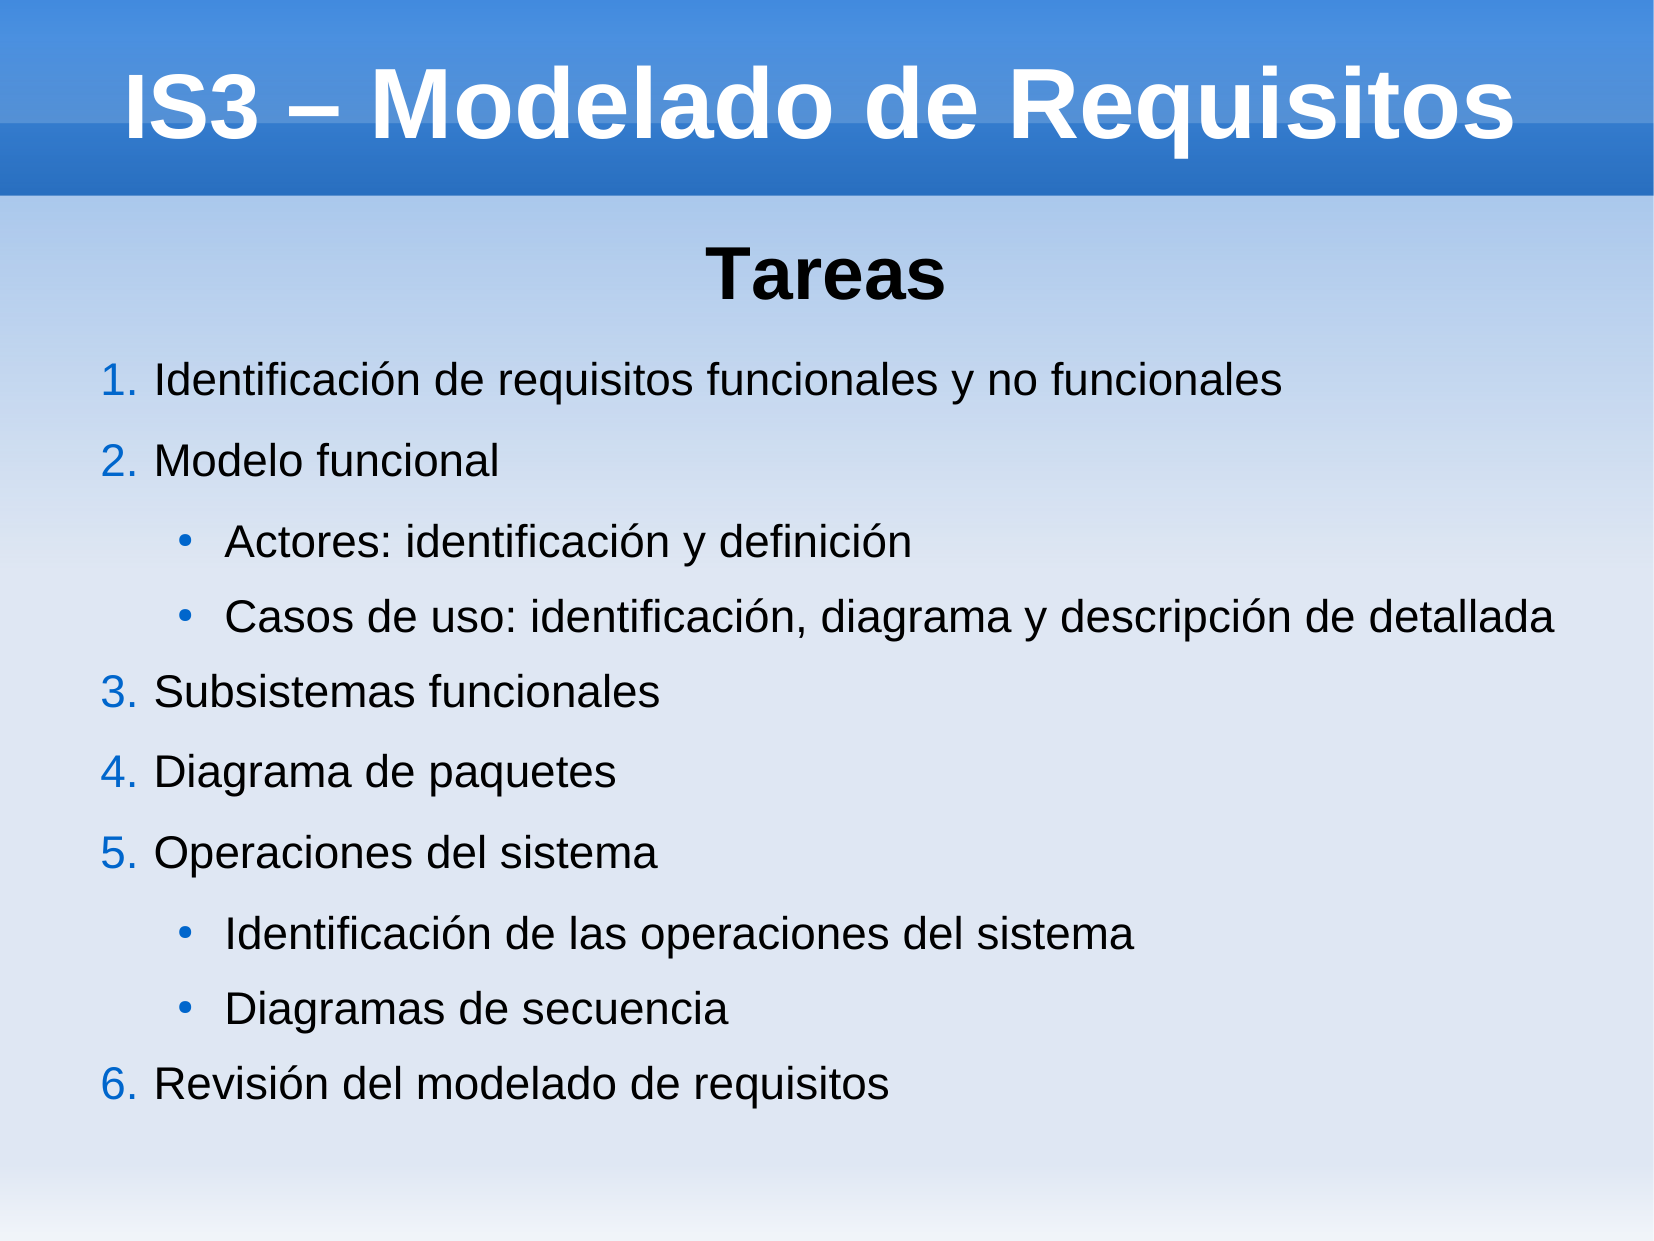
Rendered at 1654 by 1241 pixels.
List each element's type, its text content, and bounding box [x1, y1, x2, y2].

list Identificación de requisitos funcionales y no funcionales Modelo funcional Actores: identificación y definición Casos de uso: identificación, diagrama y descripción de detallada Subsistemas funcionales Diagrama de paquetes Operaciones del sistema Identificación de las operaciones del sistema Diagramas de secuencia Revisión del modelado de requisitos [82, 354, 1565, 1110]
text_box Tareas [59, 224, 1595, 324]
picture [0, 0, 1654, 1241]
title IS3 – Modelado de Requisitos [76, 0, 1565, 208]
